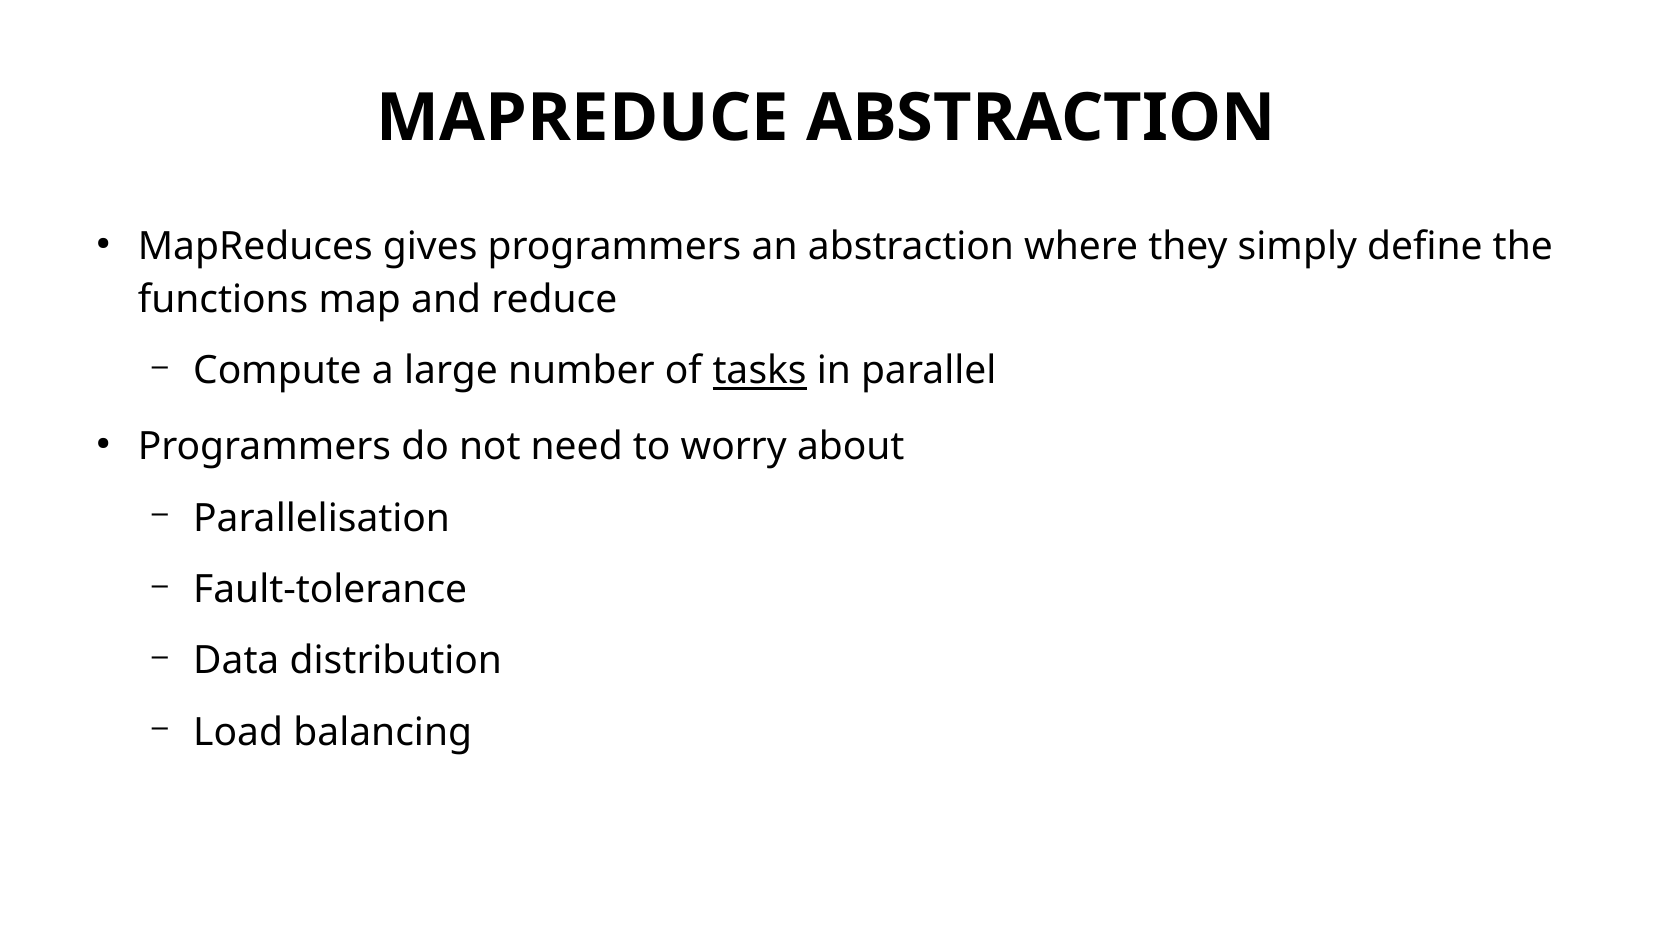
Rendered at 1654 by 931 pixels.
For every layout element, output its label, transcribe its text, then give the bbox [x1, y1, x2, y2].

list MapReduces gives programmers an abstraction where they simply define the functions map and reduce Compute a large number of tasks in parallel Programmers do not need to worry about Parallelisation Fault-tolerance Data distribution Load balancing [82, 217, 1571, 757]
title MAPREDUCE ABSTRACTION [82, 36, 1571, 193]
